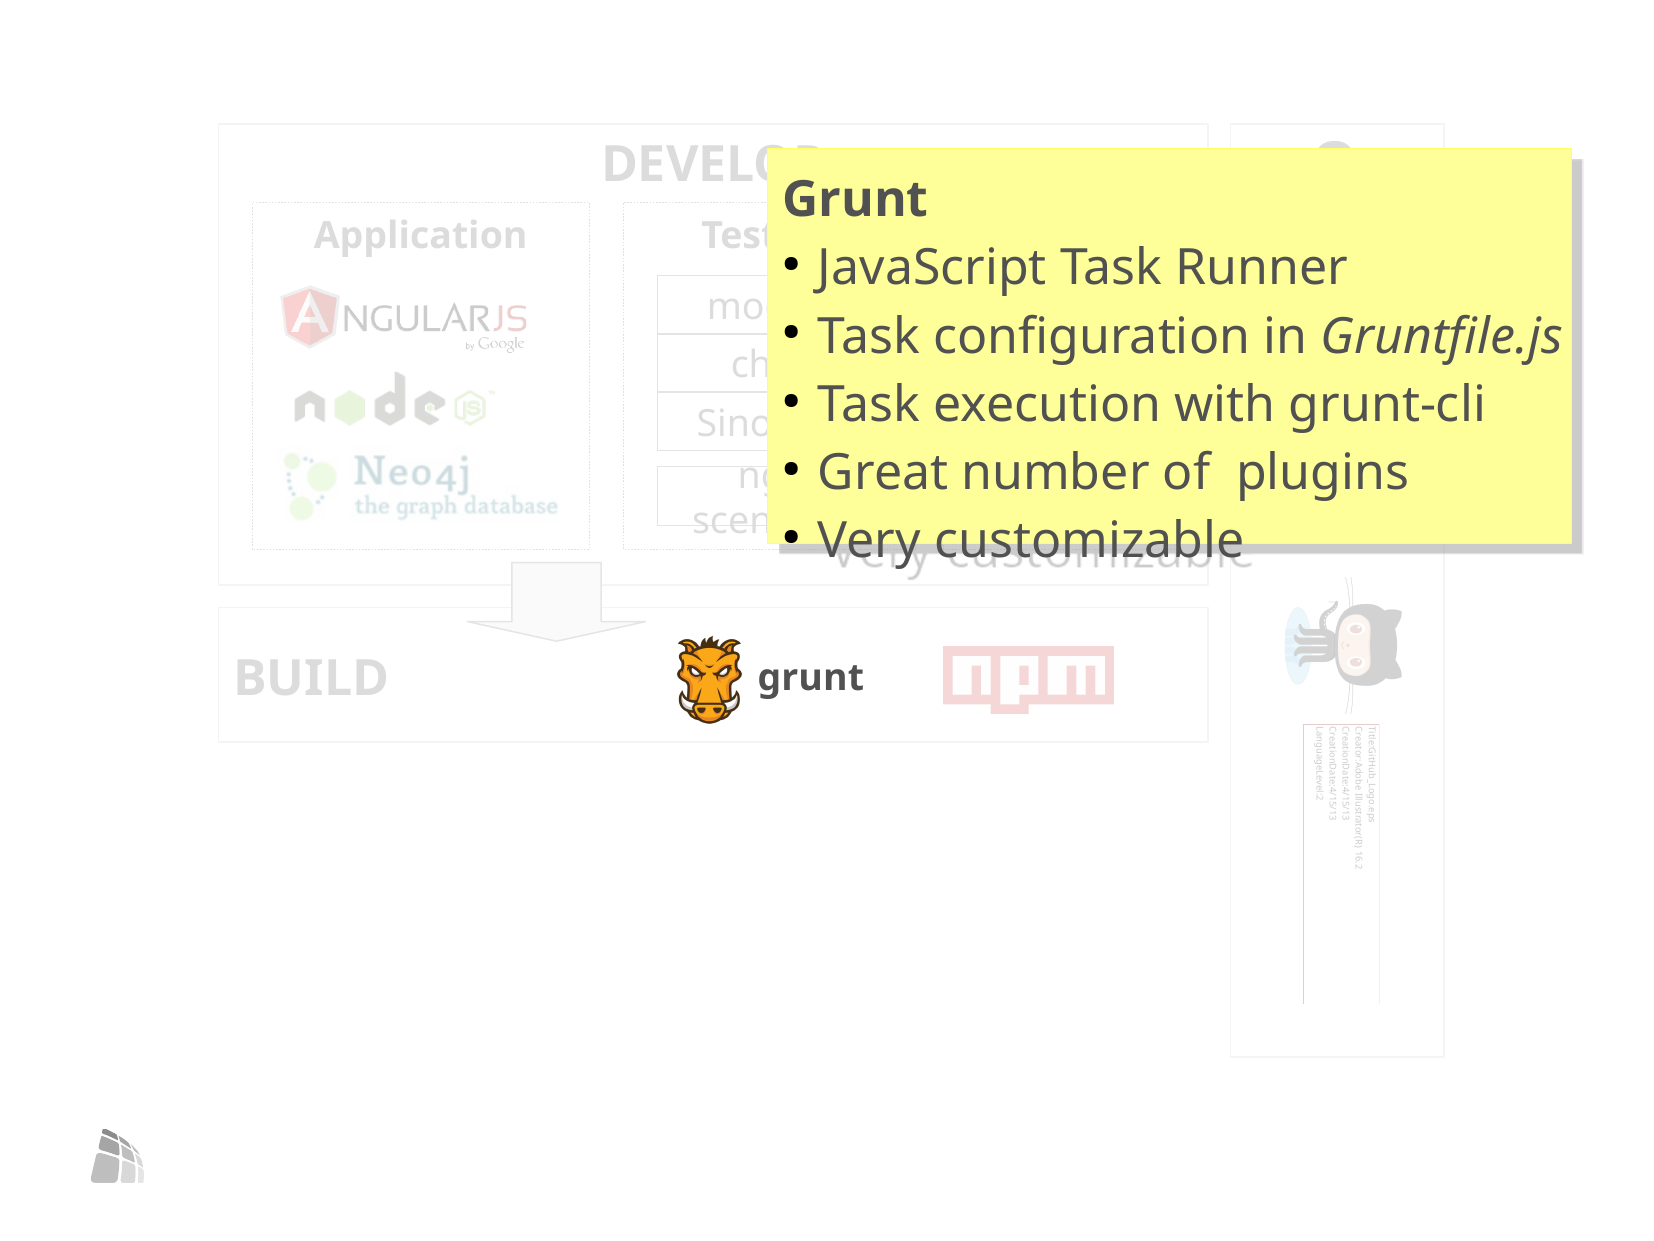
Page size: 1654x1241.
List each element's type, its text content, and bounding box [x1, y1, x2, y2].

text_box [966, 544, 980, 554]
text_box [1181, 544, 1195, 554]
text_box grunt [743, 645, 894, 724]
picture [617, 633, 801, 726]
text_box [1151, 544, 1164, 554]
text_box [1038, 544, 1054, 554]
text_box [200, 106, 1560, 1063]
text_box [905, 544, 911, 551]
picture [82, 1129, 144, 1183]
text_box Grunt JavaScript Task Runner Task configuration in Gruntfile.js Task execution with grunt-cli Great number of plugins Very customizable [767, 148, 1571, 544]
